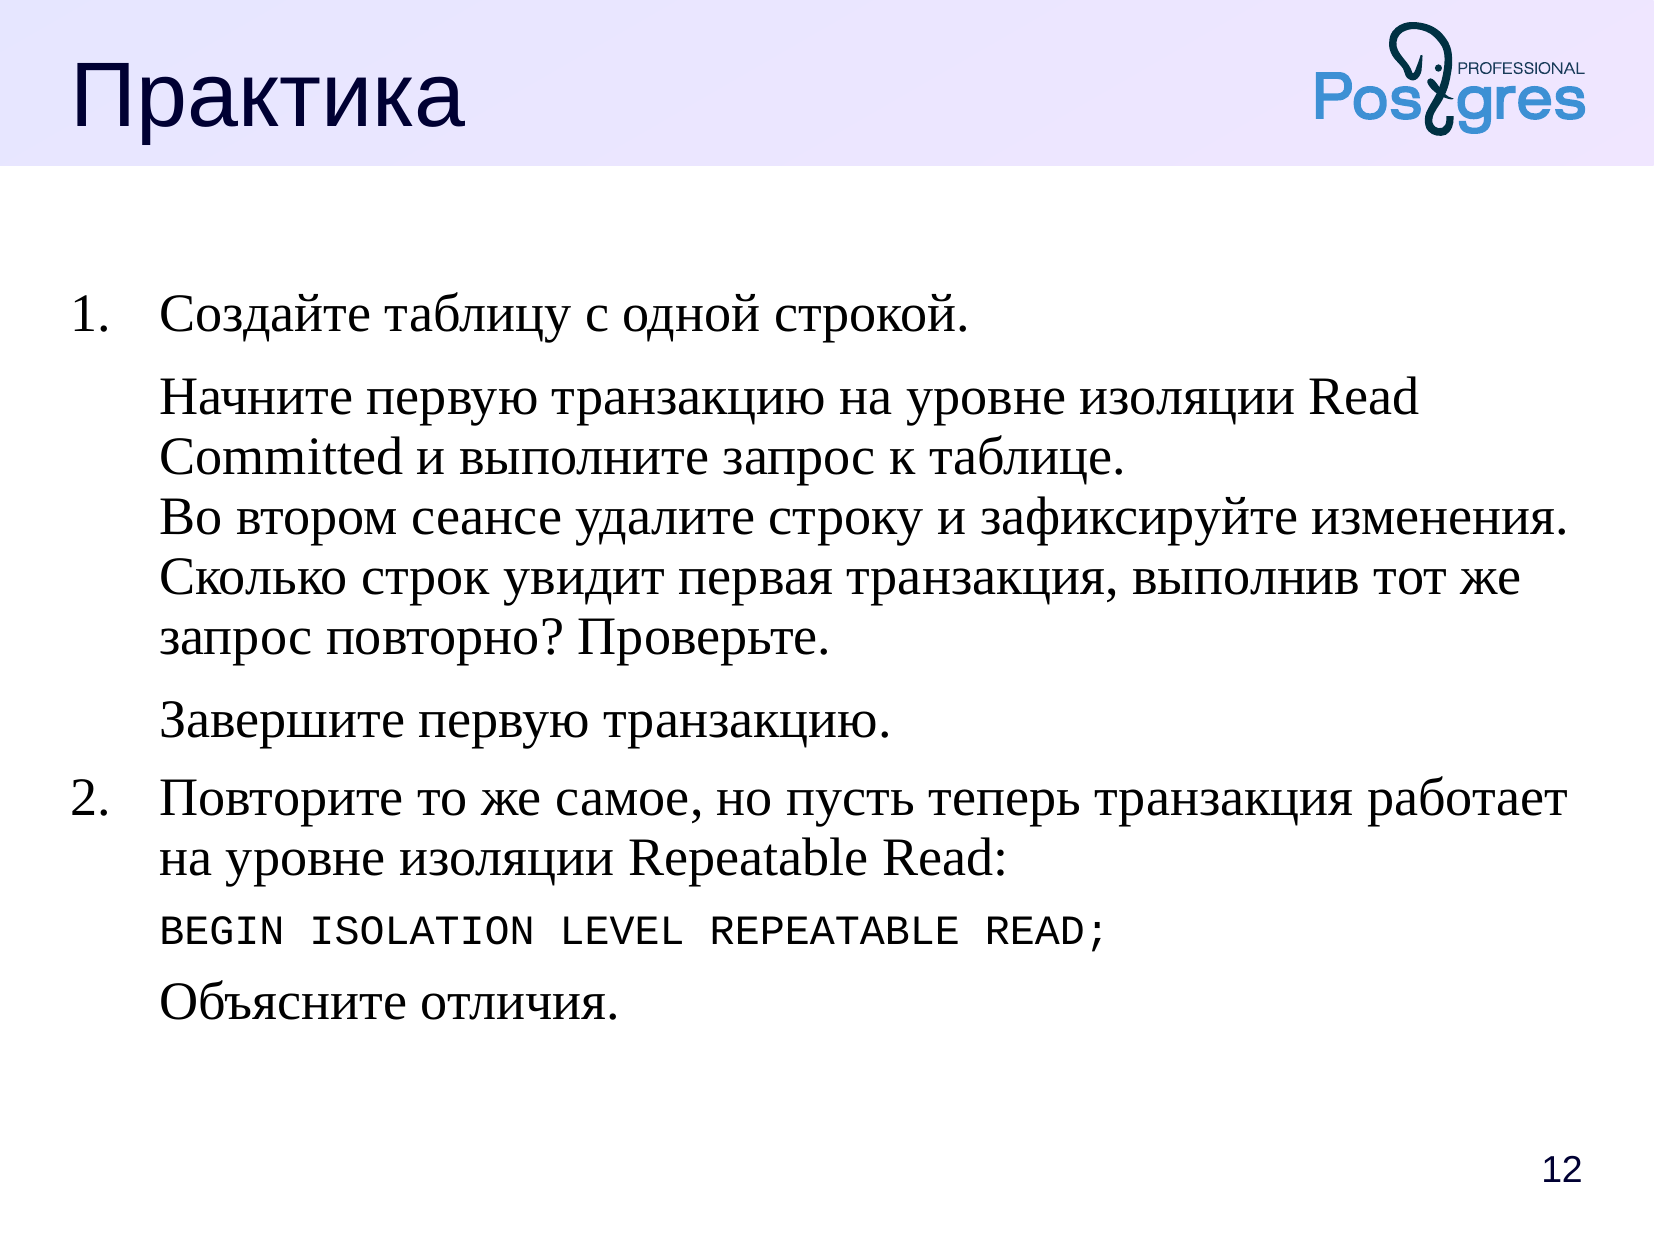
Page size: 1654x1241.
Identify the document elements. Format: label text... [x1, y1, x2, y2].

title Практика [70, 43, 1241, 147]
list Создайте таблицу с одной строкой. Начните первую транзакцию на уровне изоляции Read Committed и выполните запрос к таблице. Во втором сеансе удалите строку и зафиксируйте изменения. Сколько строк увидит первая транзакция, выполнив тот же запрос повторно? Проверьте. Завершите первую транзакцию. Повторите то же самое, но пусть теперь транзакция работает на уровне изоляции Repeatable Read: BEGIN ISOLATION LEVEL REPEATABLE READ; Объясните отличия. [70, 283, 1583, 1134]
